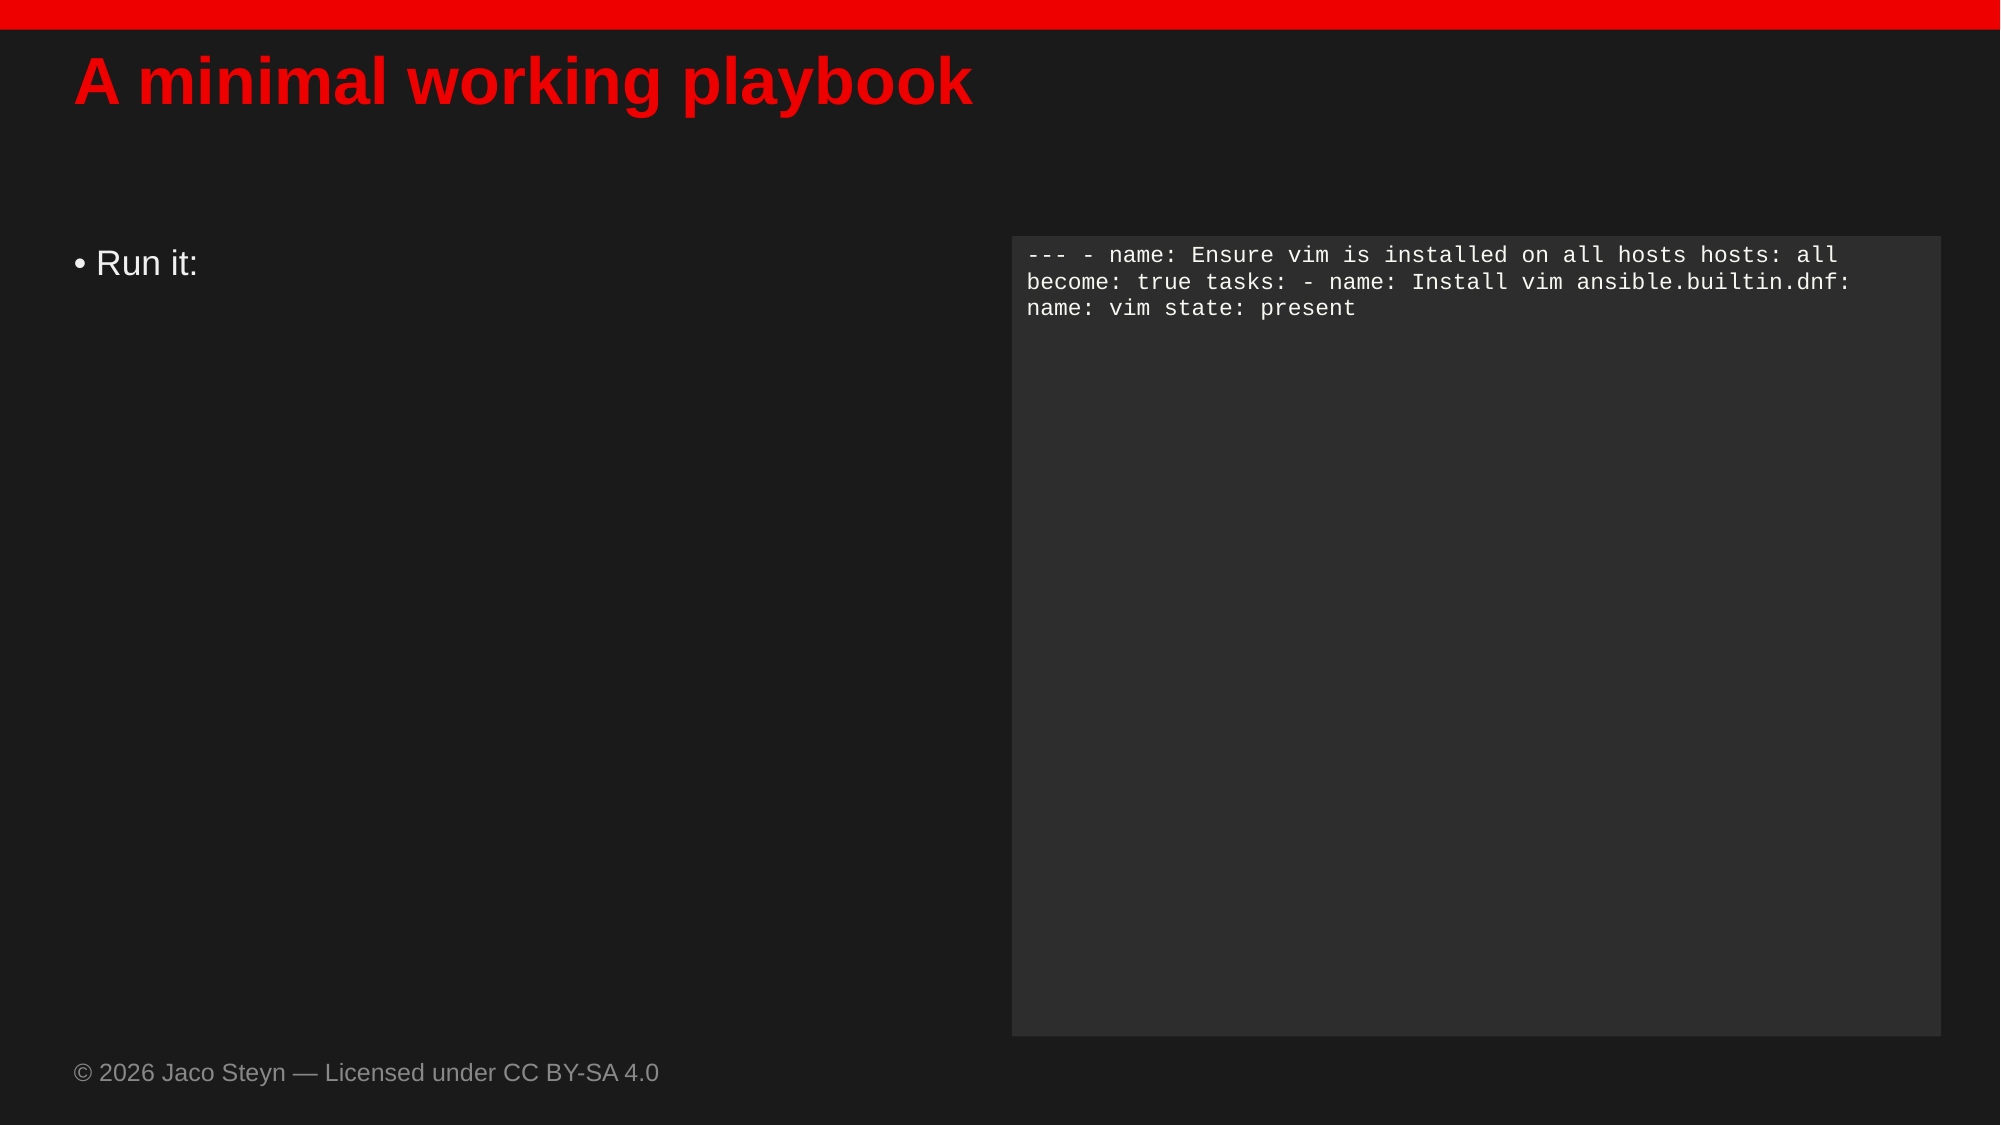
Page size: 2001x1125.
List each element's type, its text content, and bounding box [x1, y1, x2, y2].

text_box © 2026 Jaco Steyn — Licensed under CC BY-SA 4.0 [59, 1051, 1942, 1093]
text_box • Run it: [59, 236, 989, 1037]
text_box --- - name: Ensure vim is installed on all hosts hosts: all become: true tasks: - name: Install vim ansible.builtin.dnf: name: vim state: present [1011, 236, 1942, 1037]
text_box [0, 0, 2001, 30]
text_box A minimal working playbook [59, 36, 1942, 208]
